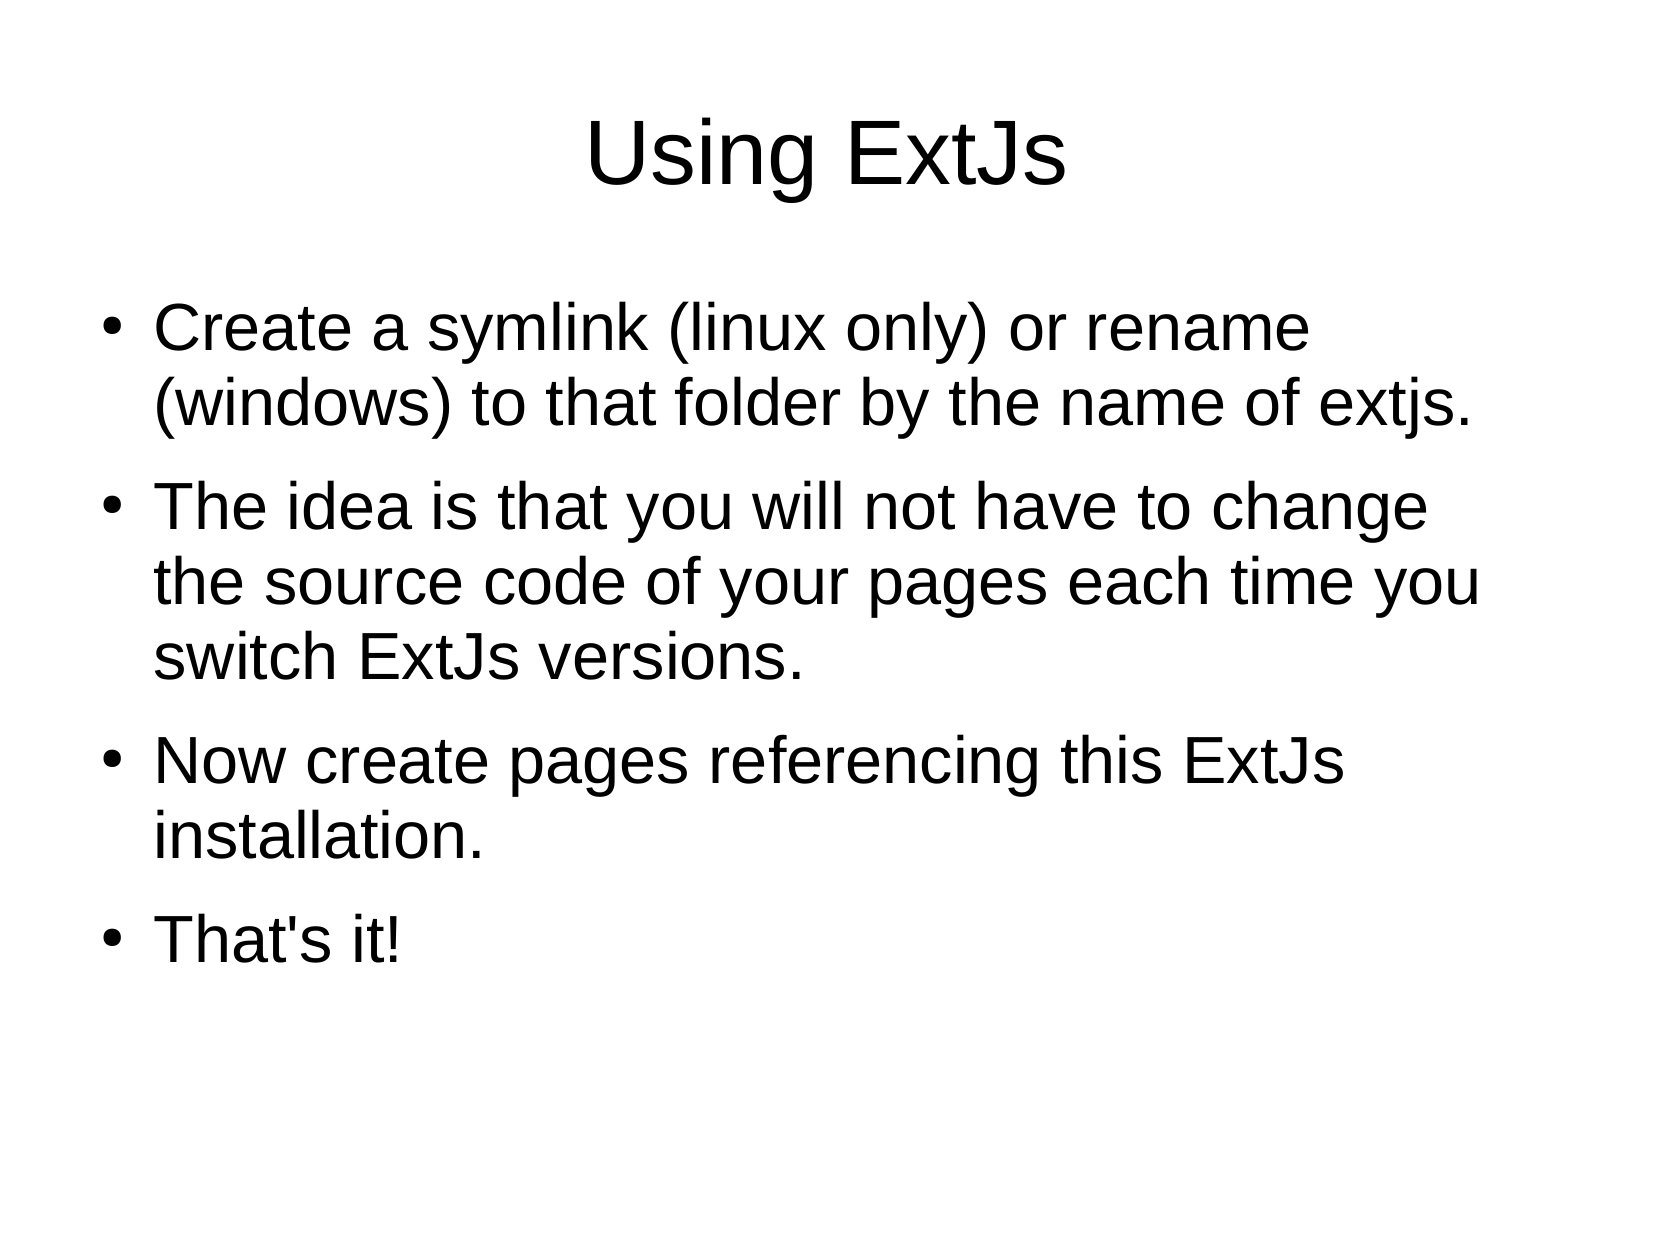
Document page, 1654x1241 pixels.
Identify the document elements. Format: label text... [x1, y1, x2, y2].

list Create a symlink (linux only) or rename (windows) to that folder by the name of extjs. The idea is that you will not have to change the source code of your pages each time you switch ExtJs versions. Now create pages referencing this ExtJs installation. That's it! [82, 290, 1538, 1010]
title Using ExtJs [82, 49, 1571, 257]
